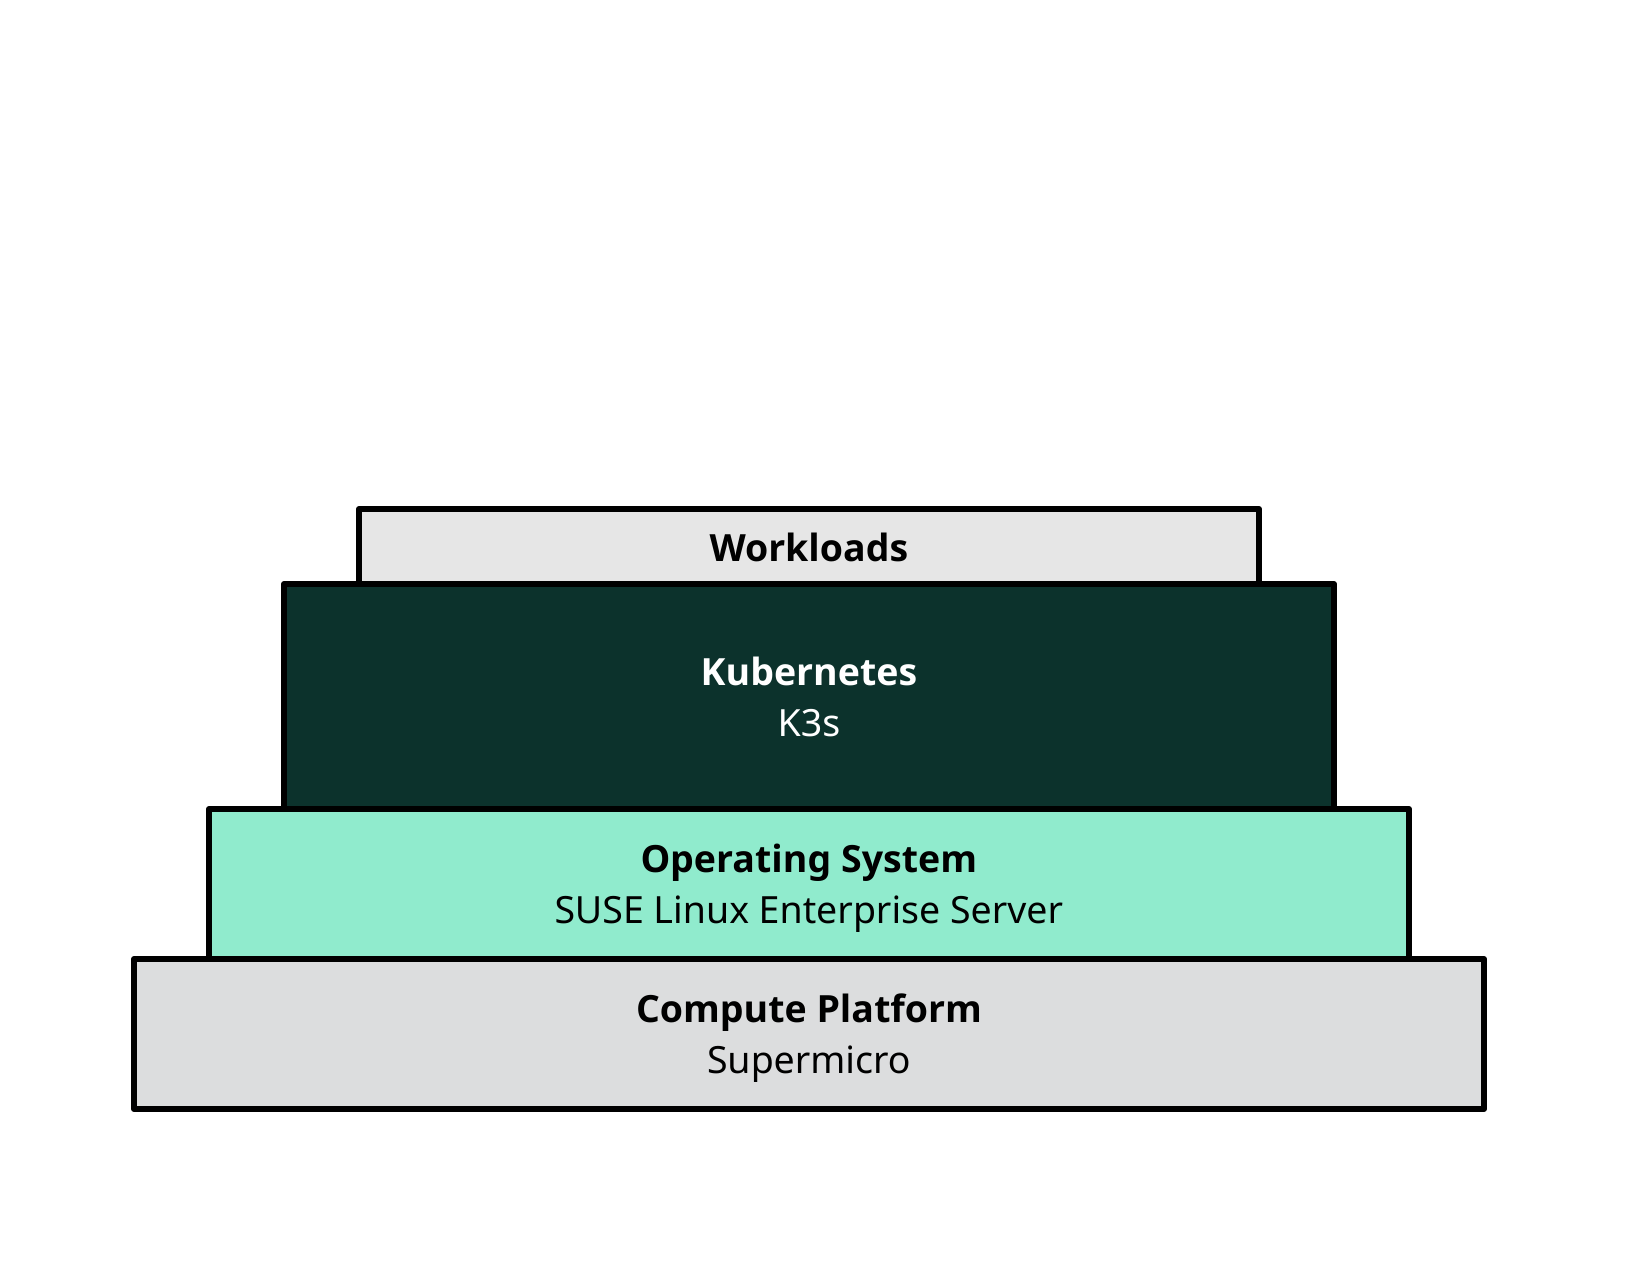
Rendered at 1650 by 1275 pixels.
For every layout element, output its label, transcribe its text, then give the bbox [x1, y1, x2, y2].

text_box Kubernetes K3s [284, 584, 1335, 810]
text_box Operating System SUSE Linux Enterprise Server [209, 809, 1410, 960]
text_box Compute Platform Supermicro [134, 959, 1485, 1110]
text_box Workloads [359, 509, 1260, 585]
